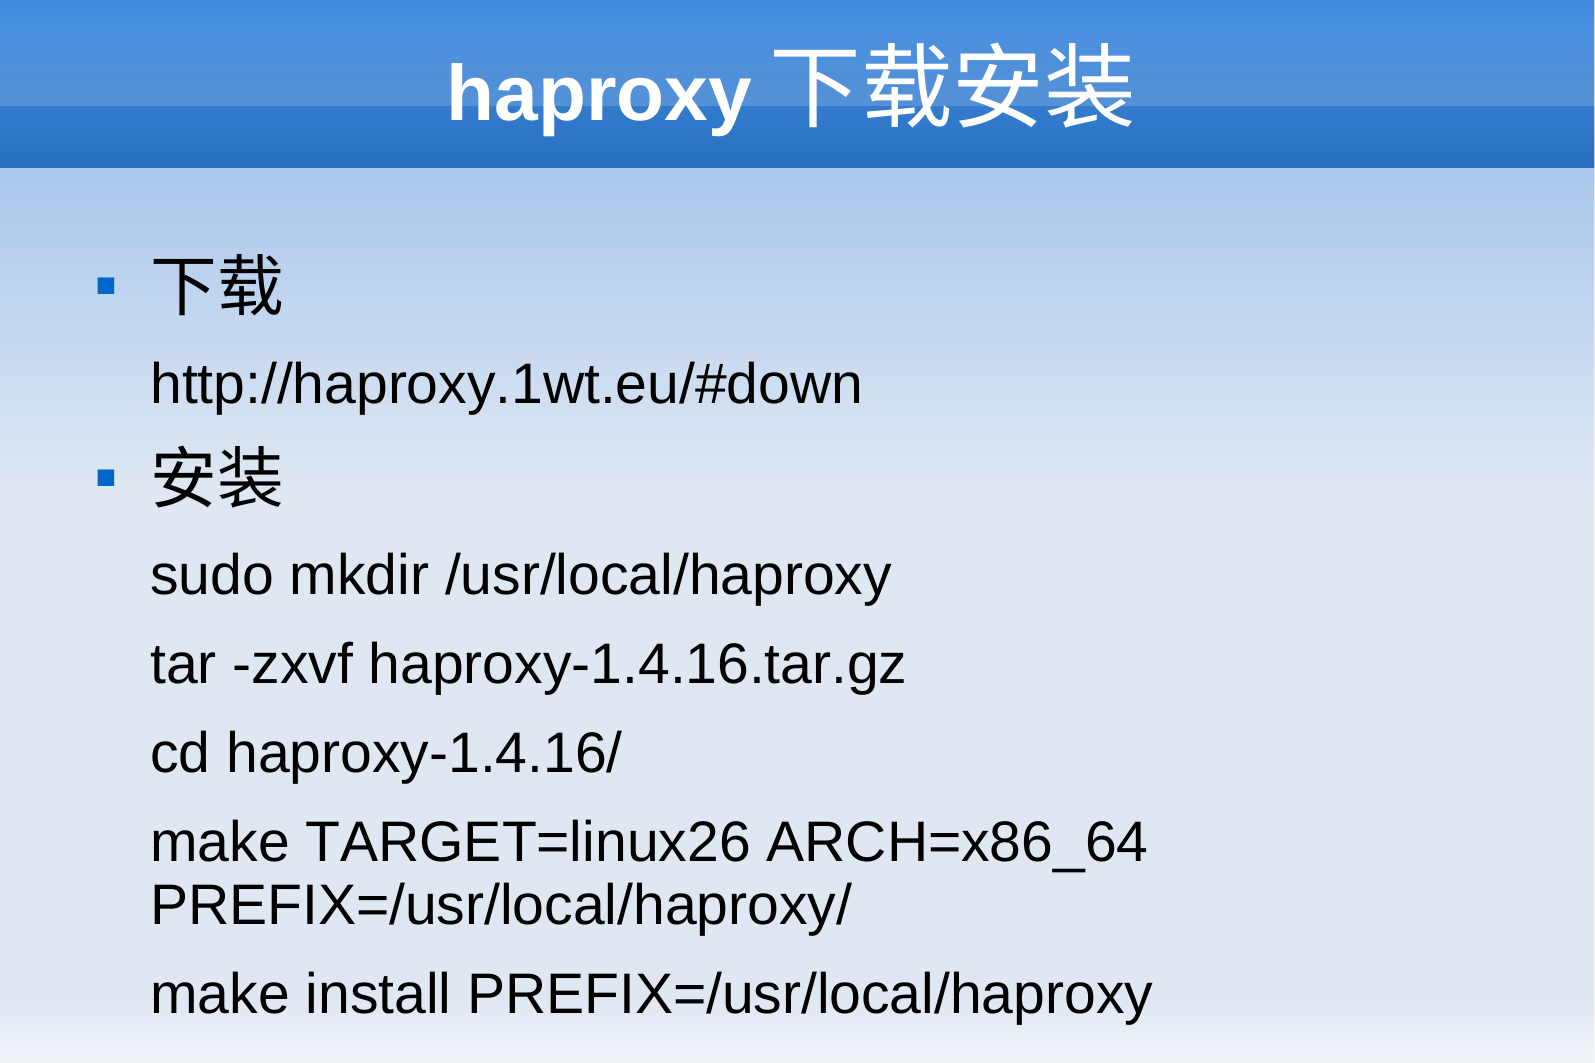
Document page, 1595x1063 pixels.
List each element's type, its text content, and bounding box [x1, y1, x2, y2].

picture [0, 0, 1595, 1063]
list 下载 http://haproxy.1wt.eu/#down 安装 sudo mkdir /usr/local/haproxy tar -zxvf haproxy-1.4.16.tar.gz cd haproxy-1.4.16/ make TARGET=linux26 ARCH=x86_64 PREFIX=/usr/local/haproxy/ make install PREFIX=/usr/local/haproxy [79, 248, 1515, 1026]
title haproxy下载安装 [74, 0, 1510, 178]
